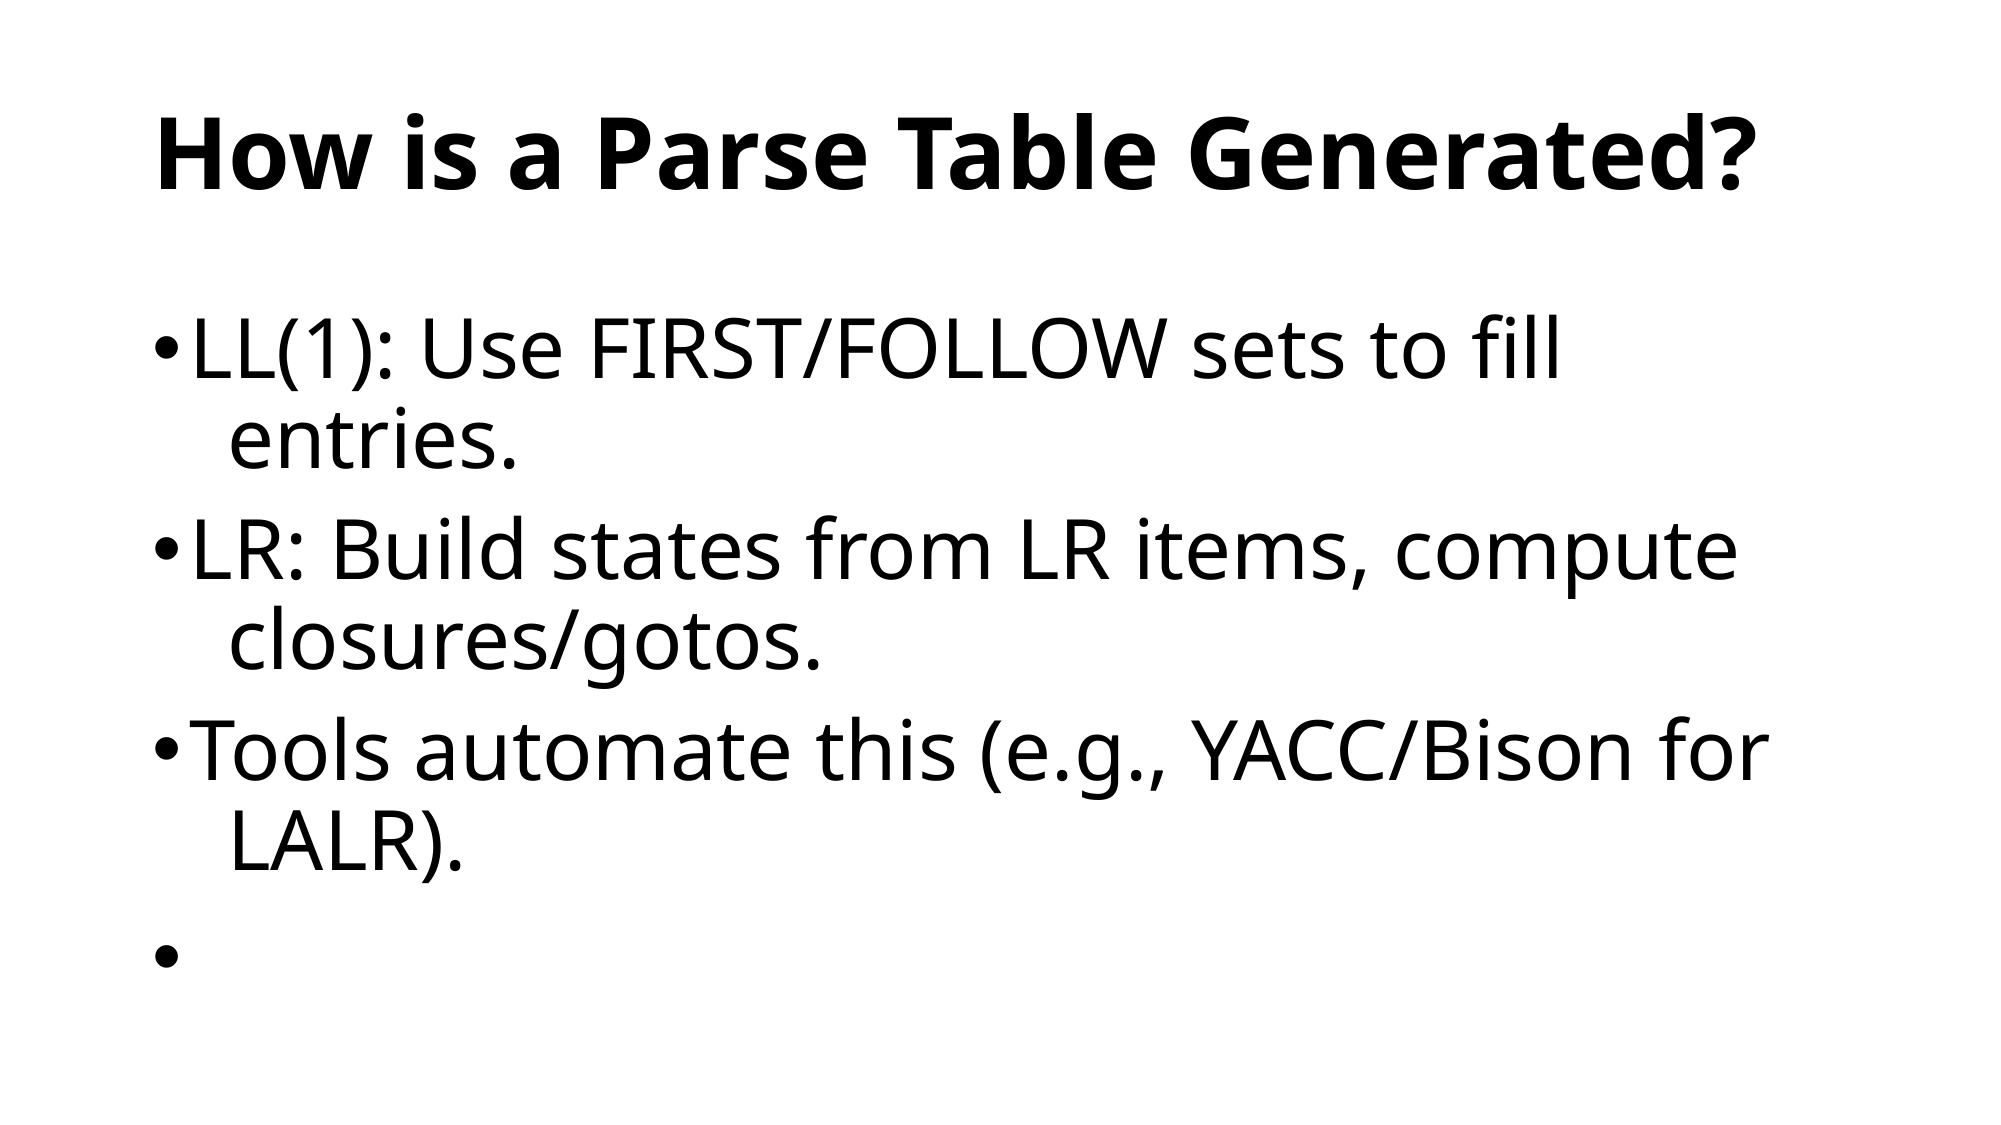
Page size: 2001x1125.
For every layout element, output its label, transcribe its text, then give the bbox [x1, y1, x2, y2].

title How is a Parse Table Generated? [137, 59, 1863, 299]
list LL(1): Use FIRST/FOLLOW sets to fill entries. LR: Build states from LR items, compute closures/gotos. Tools automate this (e.g., YACC/Bison for LALR). [137, 299, 1863, 1014]
